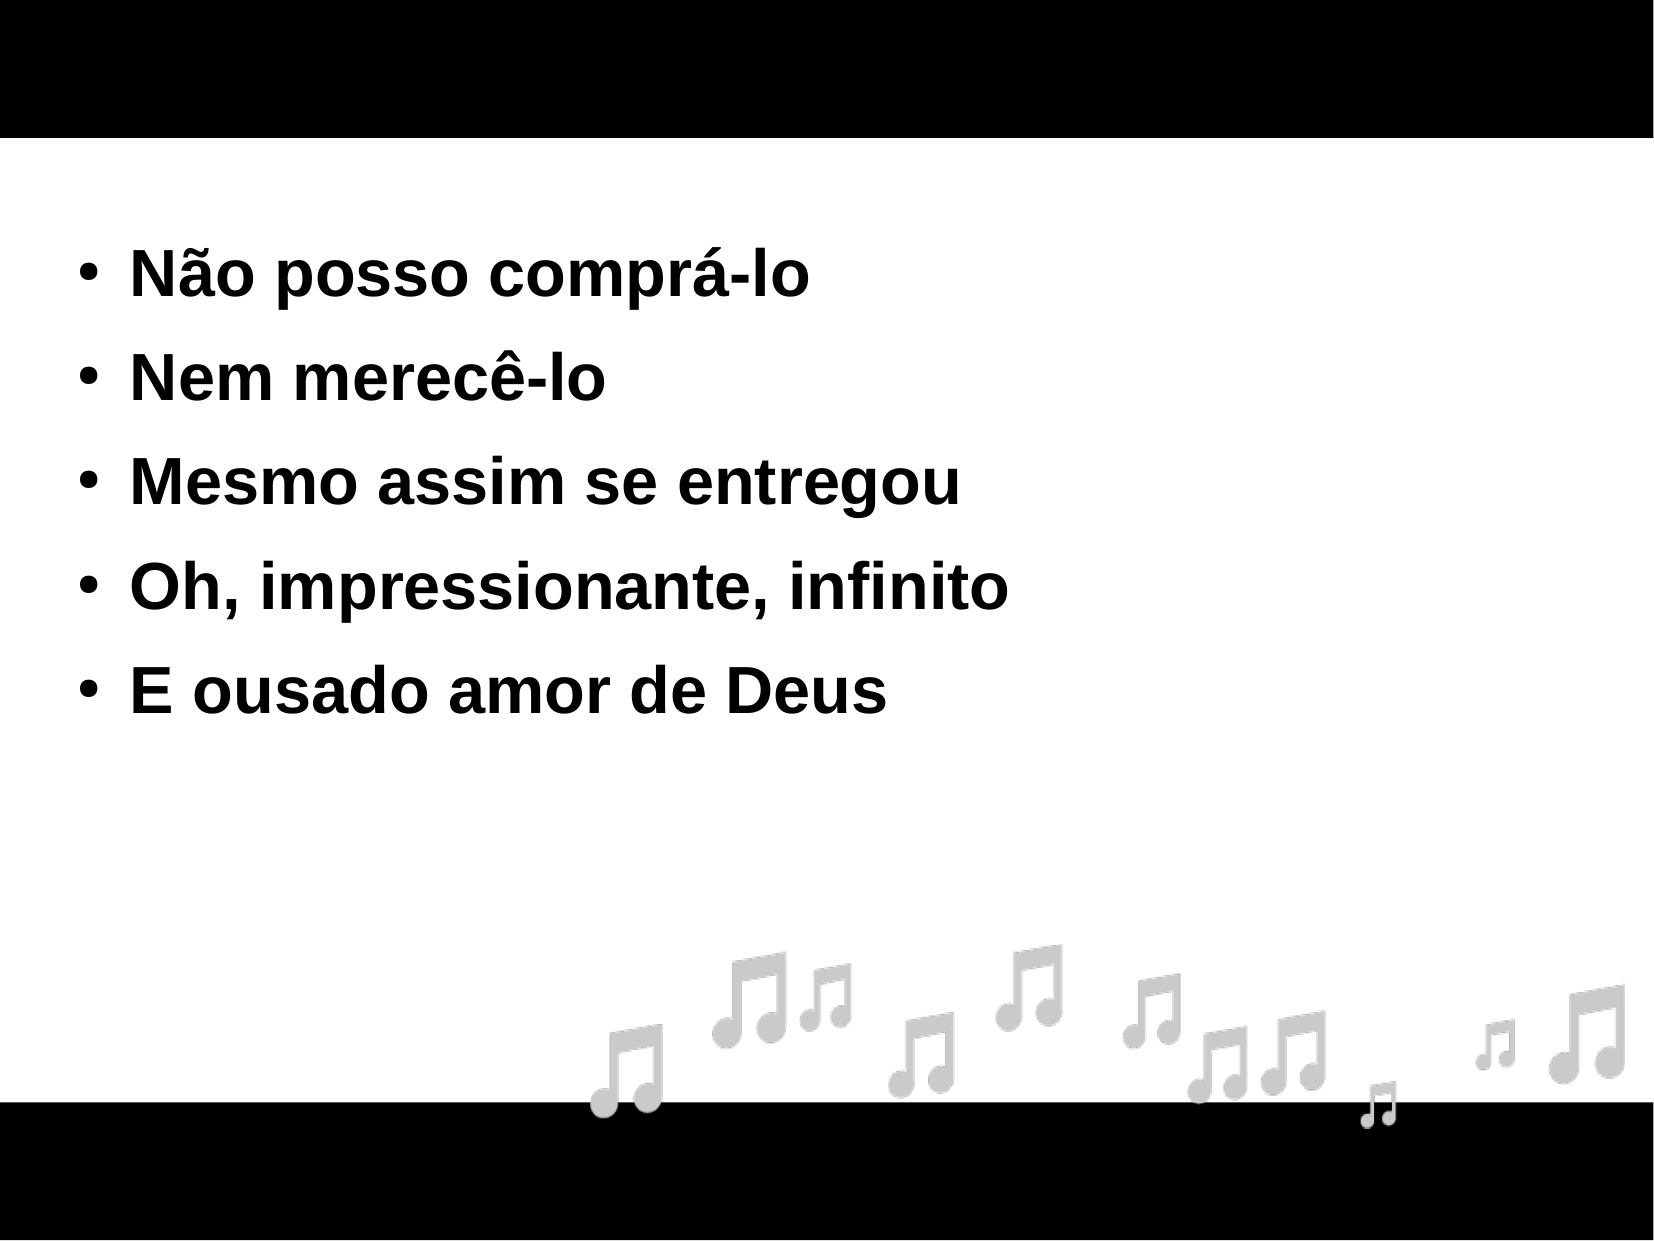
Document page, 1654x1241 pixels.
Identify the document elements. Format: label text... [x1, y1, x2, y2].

list Não posso comprá-lo Nem merecê-lo Mesmo assim se entregou Oh, impressionante, infinito E ousado amor de Deus [59, 236, 1595, 1024]
